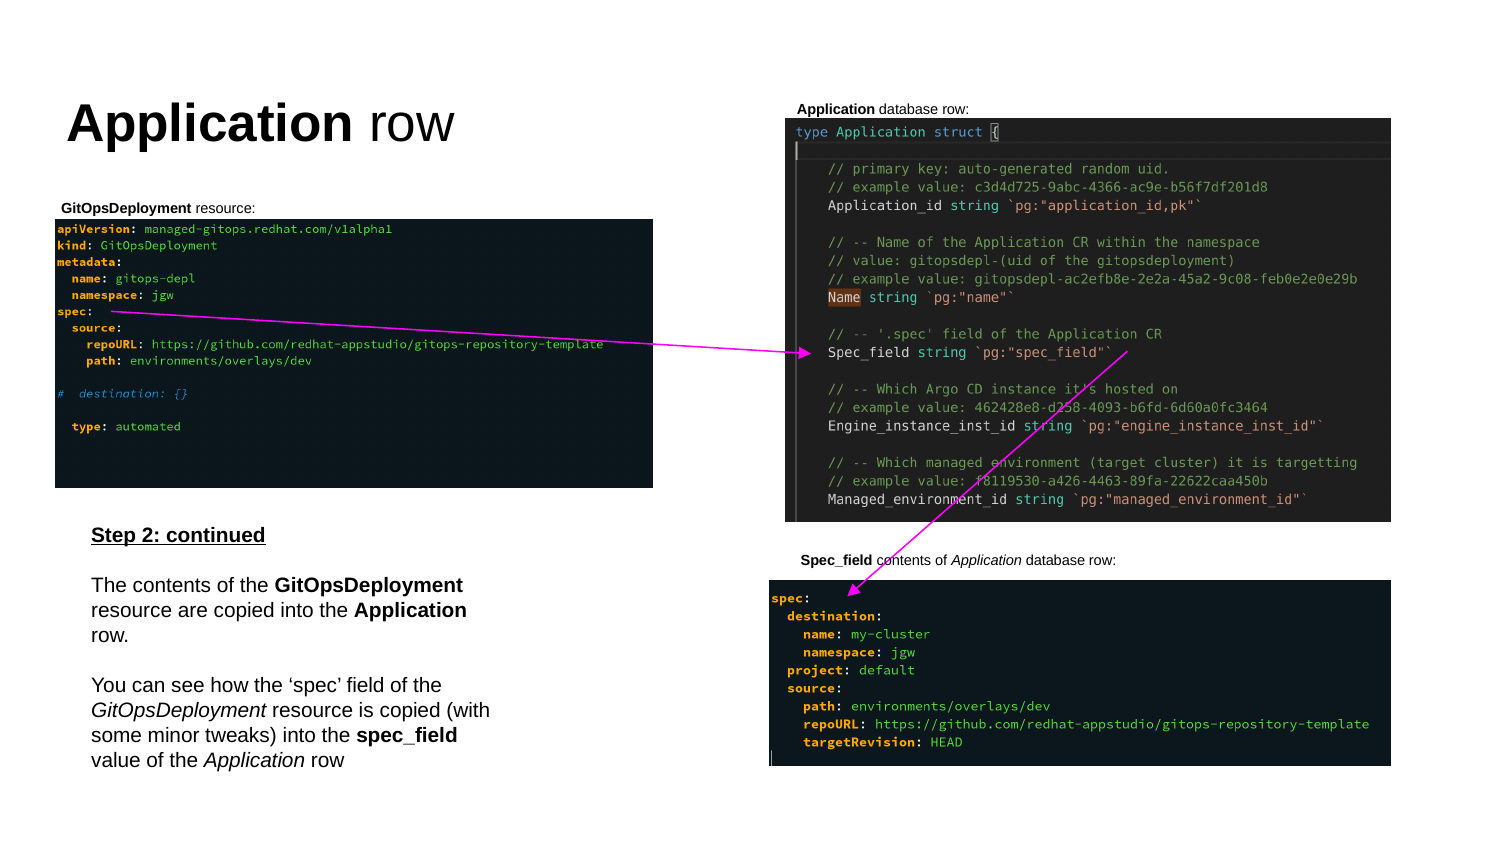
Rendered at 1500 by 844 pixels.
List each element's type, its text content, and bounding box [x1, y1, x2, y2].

text_box Spec_field contents of Application database row: [785, 535, 1269, 584]
picture [769, 580, 1391, 766]
text_box GitOpsDeployment resource: [46, 184, 529, 232]
picture [785, 118, 1391, 522]
picture [55, 219, 653, 488]
text_box Application database row: [781, 85, 1265, 133]
text_box Step 2: continued The contents of the GitOpsDeployment resource are copied into the Application row. You can see how the ‘spec’ field of the GitOpsDeployment resource is copied (with some minor tweaks) into the spec_field value of the Application row [76, 506, 524, 812]
title Application row [51, 72, 1449, 167]
